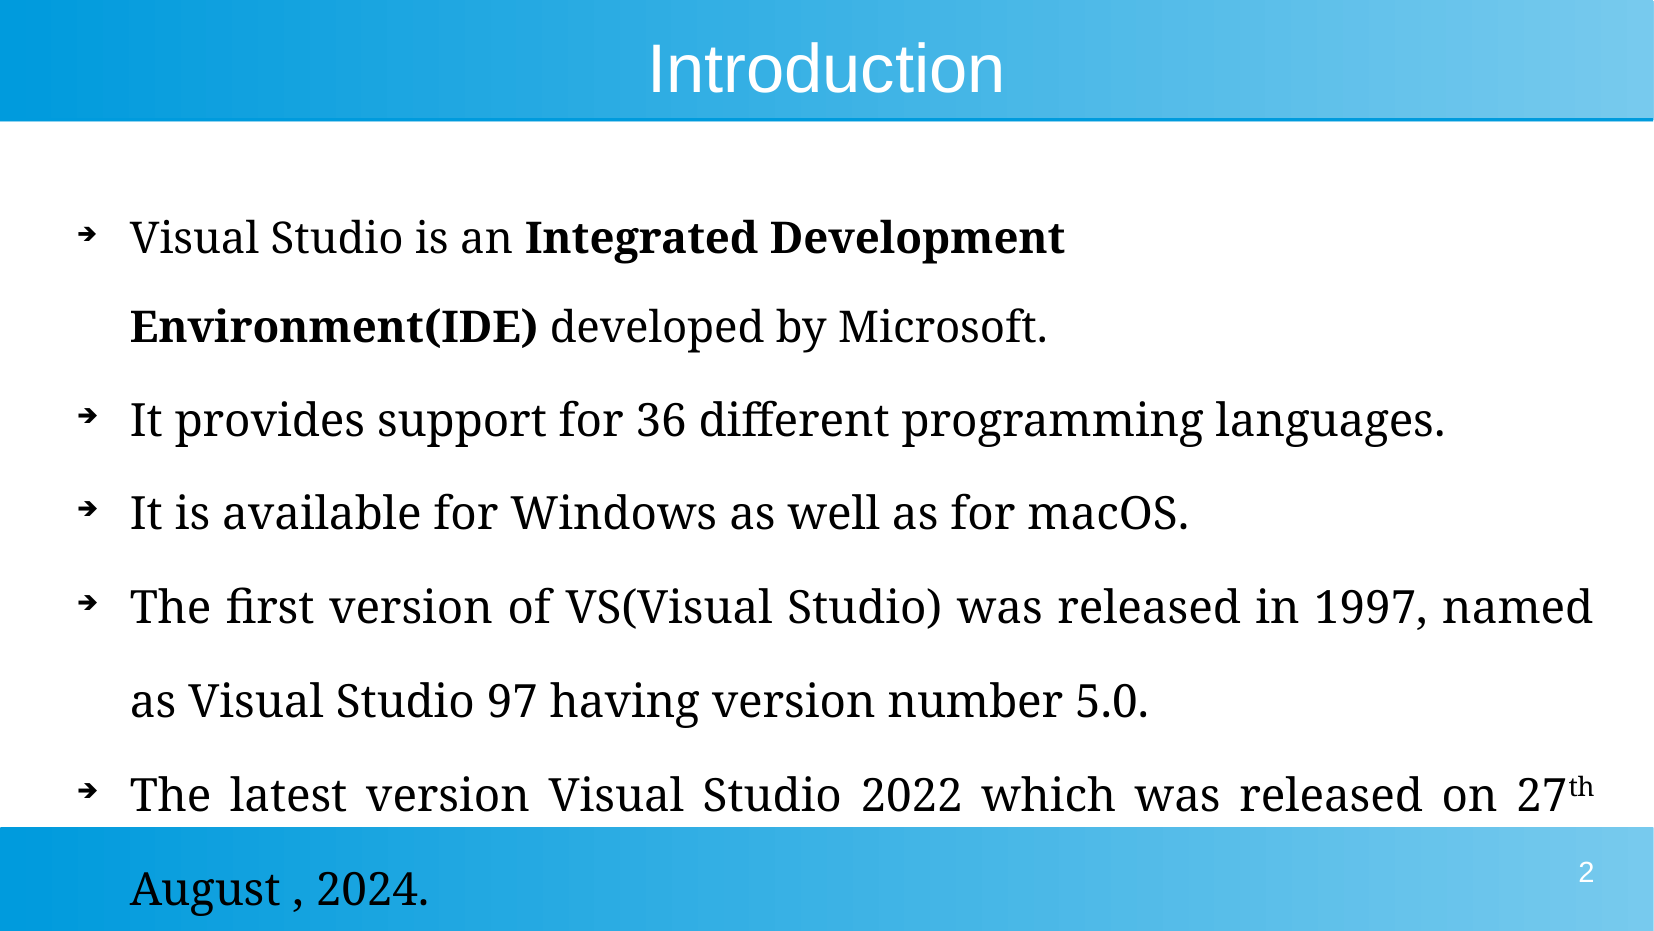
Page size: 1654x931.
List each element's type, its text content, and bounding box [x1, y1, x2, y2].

list Visual Studio is an Integrated Development Environment(IDE) developed by Microsoft. It provides support for 36 different programming languages. It is available for Windows as well as for macOS. The first version of VS(Visual Studio) was released in 1997, named as Visual Studio 97 having version number 5.0. The latest version Visual Studio 2022 which was released on 27th August , 2024. [59, 177, 1595, 768]
title Introduction [59, 29, 1595, 108]
